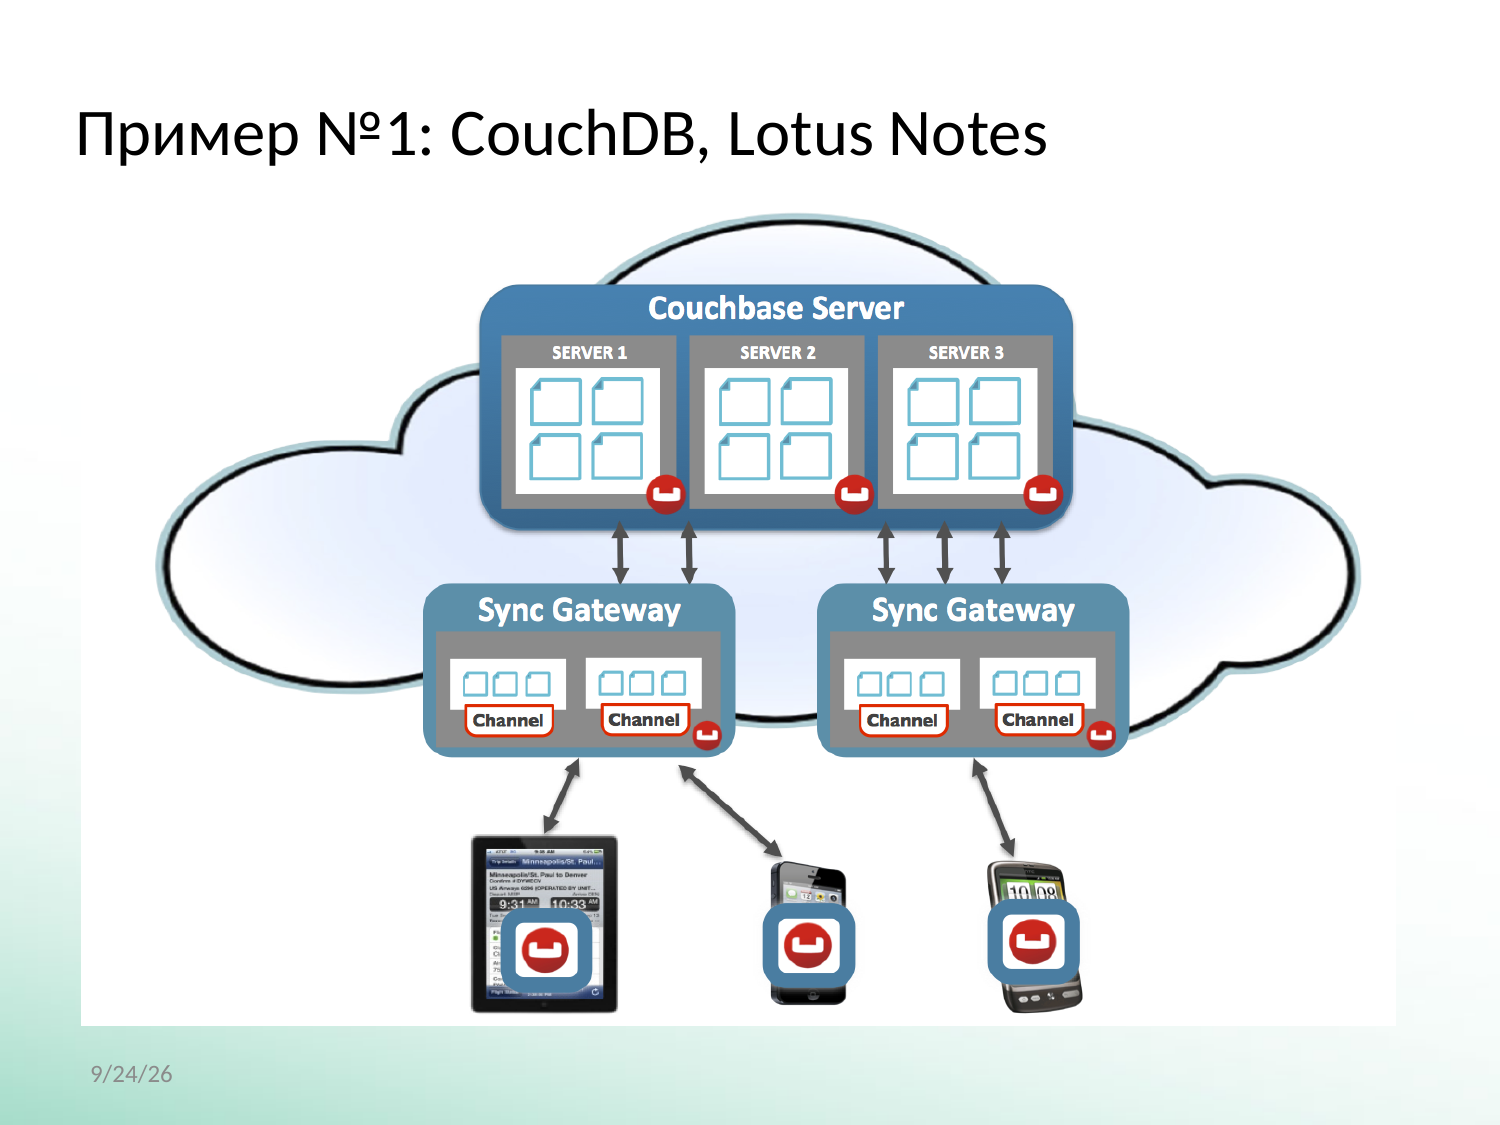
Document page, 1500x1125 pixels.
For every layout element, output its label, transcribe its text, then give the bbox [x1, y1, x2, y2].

title Пример №1: CouchDB, Lotus Notes [75, 45, 1425, 233]
picture [0, 0, 1500, 1125]
